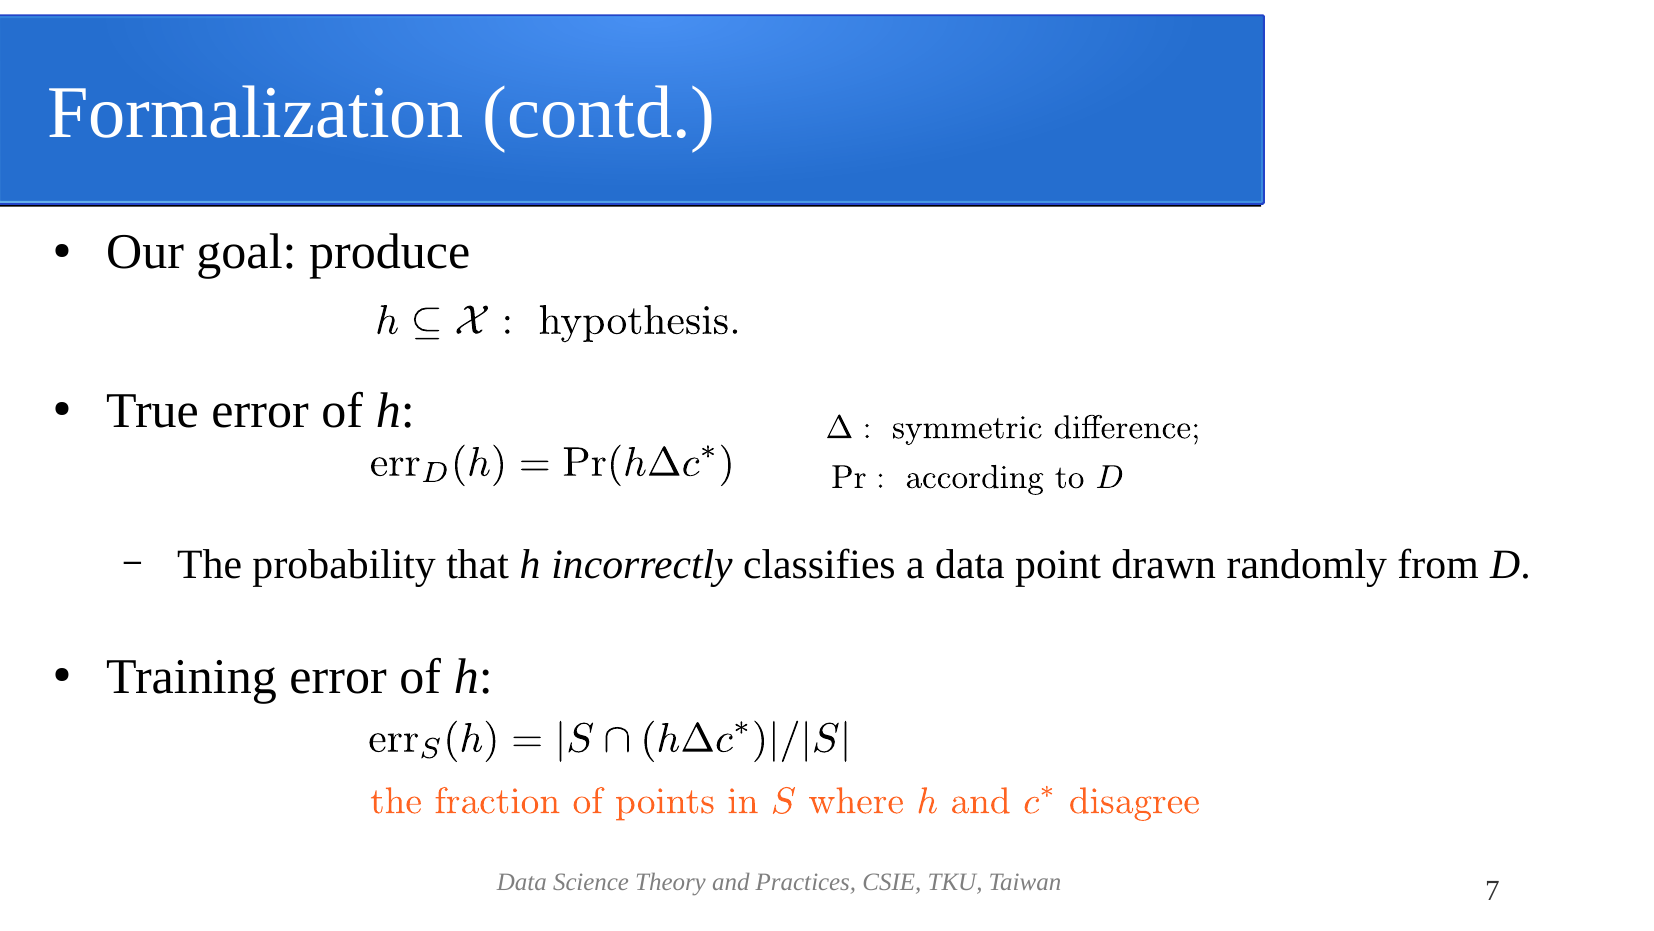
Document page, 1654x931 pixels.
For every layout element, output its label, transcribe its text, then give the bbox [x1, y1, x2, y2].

list Our goal: produce True error of h: The probability that h incorrectly classifies a data point drawn randomly from D. Training error of h: [35, 224, 1583, 839]
picture [368, 720, 847, 763]
picture [368, 443, 733, 488]
title Formalization (contd.) [47, 35, 1199, 189]
picture [375, 305, 738, 343]
picture [370, 785, 1199, 821]
picture [824, 413, 1199, 497]
